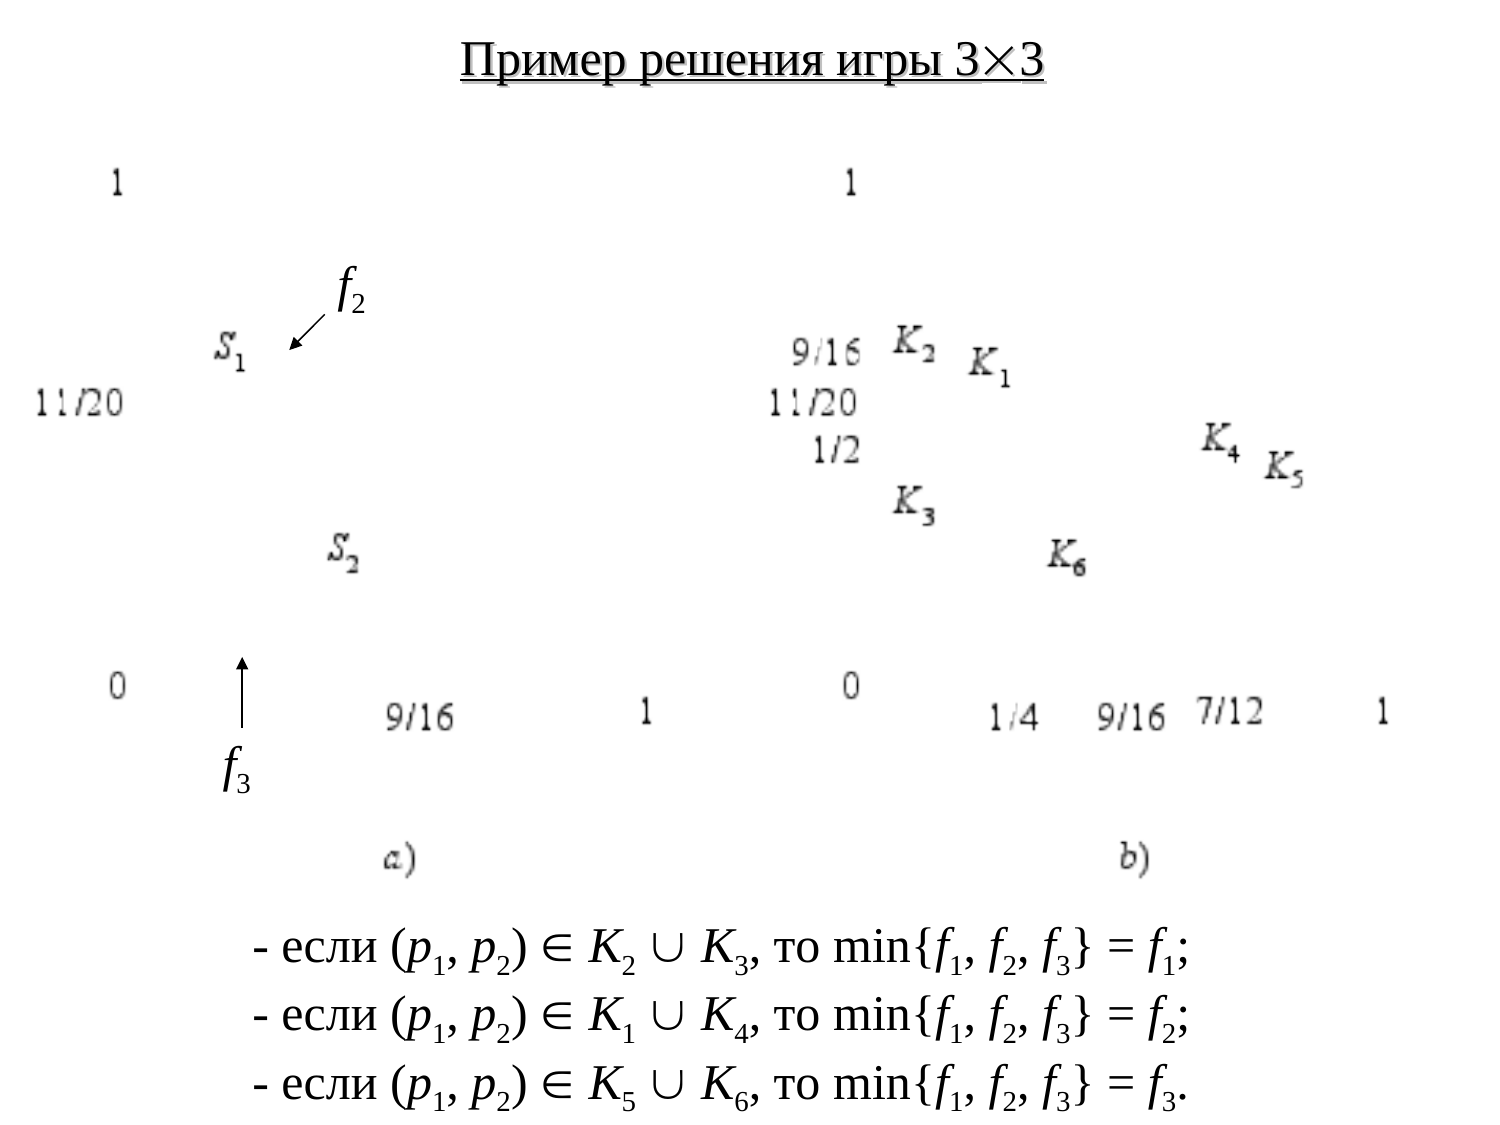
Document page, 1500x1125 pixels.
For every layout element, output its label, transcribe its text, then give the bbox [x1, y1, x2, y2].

text_box - если (p1, p2)  K2  K3, то min{f1, f2, f3} = f1; - если (p1, p2)  K1  K4, то min{f1, f2, f3} = f2; - если (p1, p2)  K5  K6, то min{f1, f2, f3} = f3. [237, 904, 1217, 1125]
text_box f3 [207, 723, 266, 808]
text_box f2 [322, 243, 381, 328]
chart [29, 90, 1471, 905]
text_box Пример решения игры 33 [445, 17, 1072, 90]
